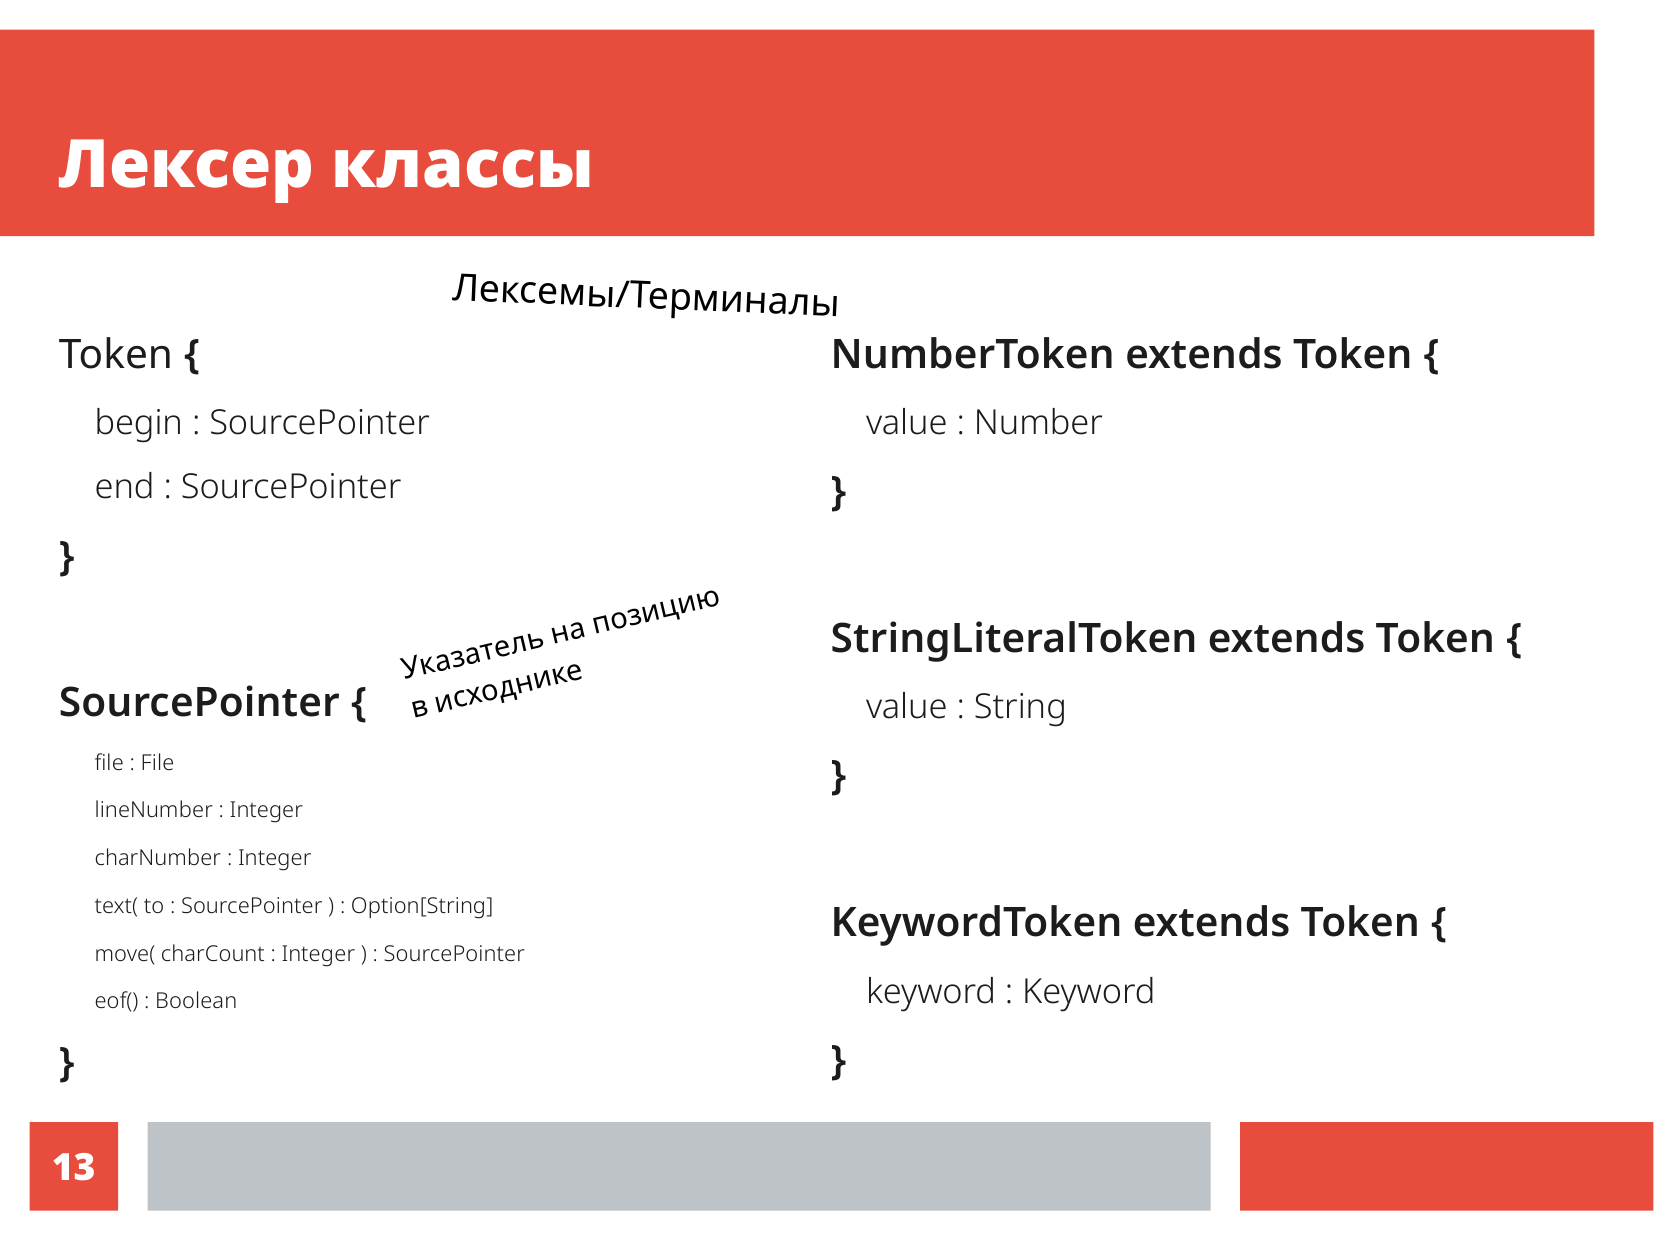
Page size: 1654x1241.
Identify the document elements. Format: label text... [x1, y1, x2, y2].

text_box Лексемы/Терминалы [436, 252, 814, 331]
list NumberToken extends Token { value : Number } StringLiteralToken extends Token { value : String } KeywordToken extends Token { keyword : Keyword } [830, 324, 1566, 1093]
title Лексер классы [59, 59, 1595, 207]
list Token { begin : SourcePointer end : SourcePointer } SourcePointer { file : File lineNumber : Integer charNumber : Integer text( to : SourcePointer ) : Option[String] move( charCount : Integer ) : SourcePointer eof() : Boolean } [59, 324, 794, 1093]
text_box Указатель на позицию в исходнике [380, 572, 709, 732]
